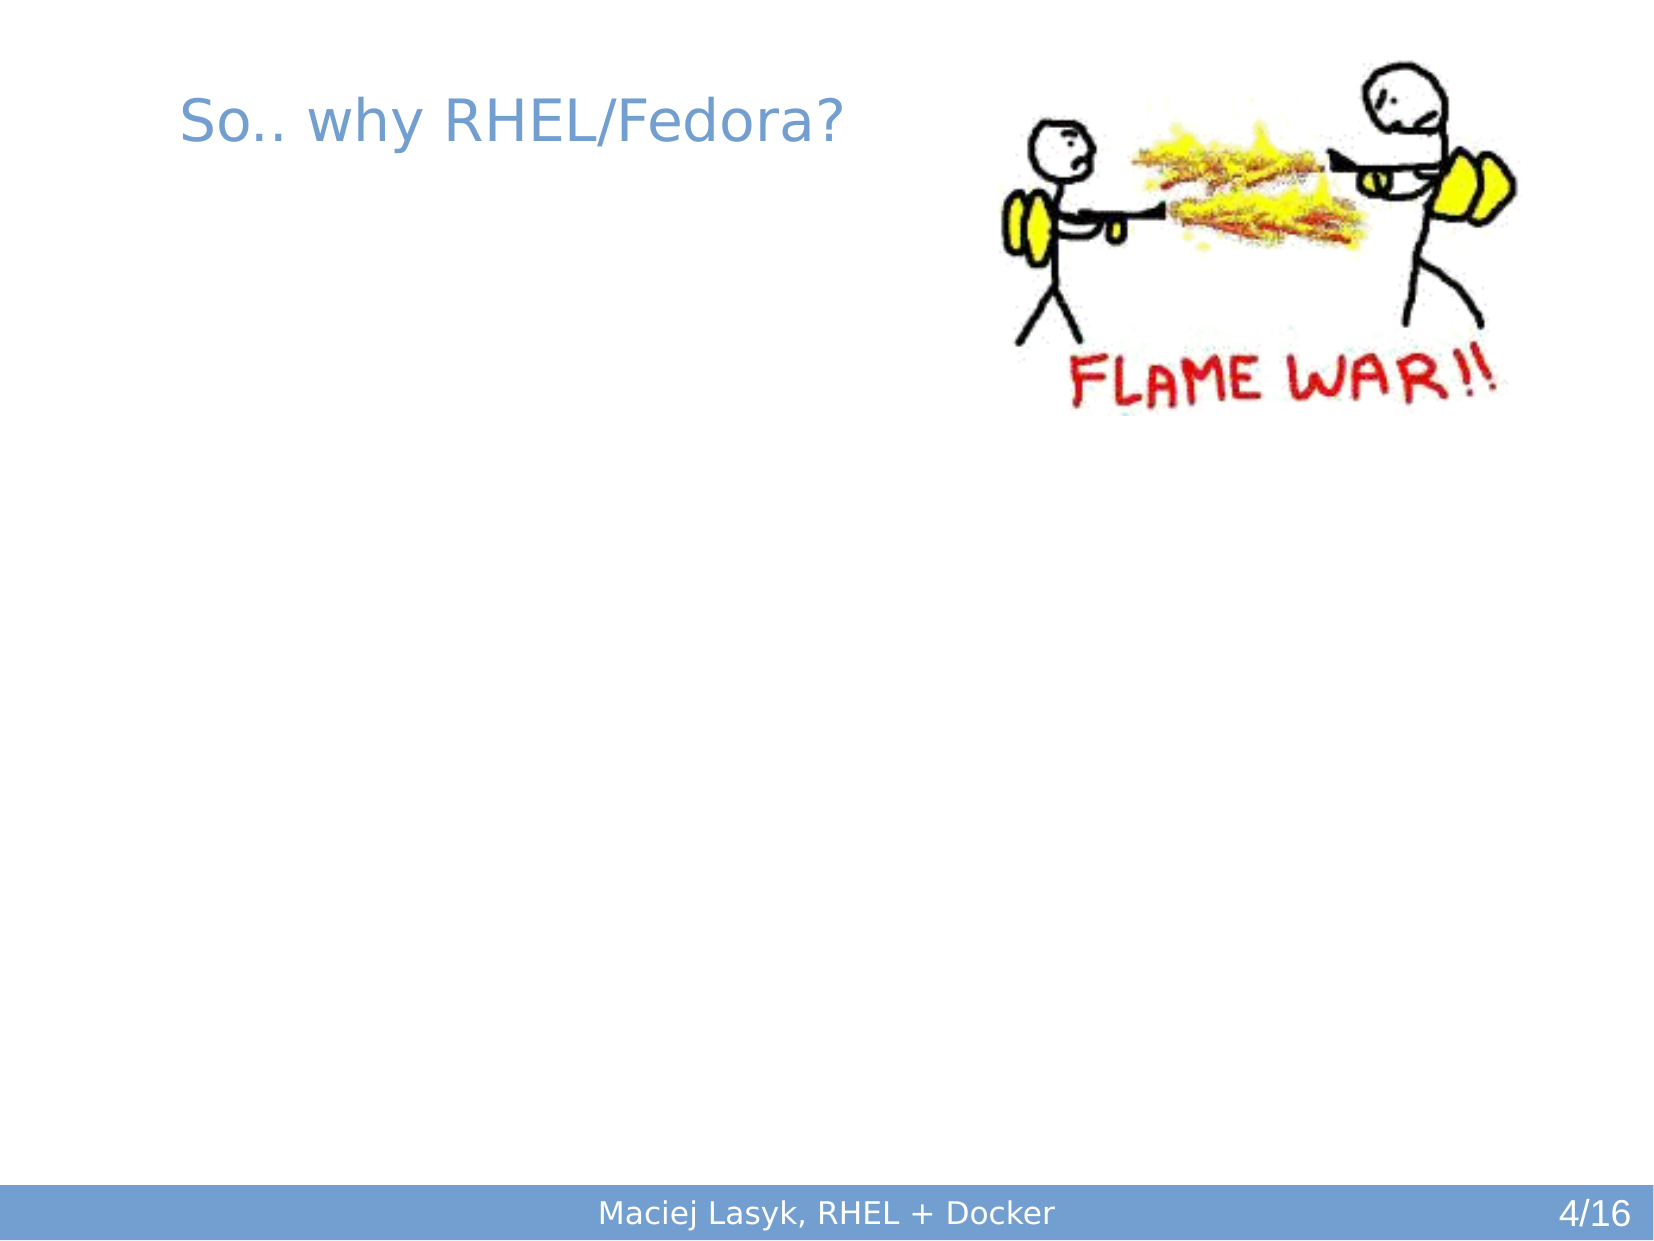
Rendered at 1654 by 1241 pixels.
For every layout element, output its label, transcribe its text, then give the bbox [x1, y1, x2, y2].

picture [995, 59, 1523, 416]
text_box [1647, 1185, 1654, 1241]
text_box [0, 1185, 1533, 1241]
text_box 4/16 [1533, 1185, 1647, 1241]
text_box Maciej Lasyk, RHEL + Docker [583, 1188, 1071, 1240]
text_box So.. why RHEL/Fedora? [164, 79, 862, 163]
